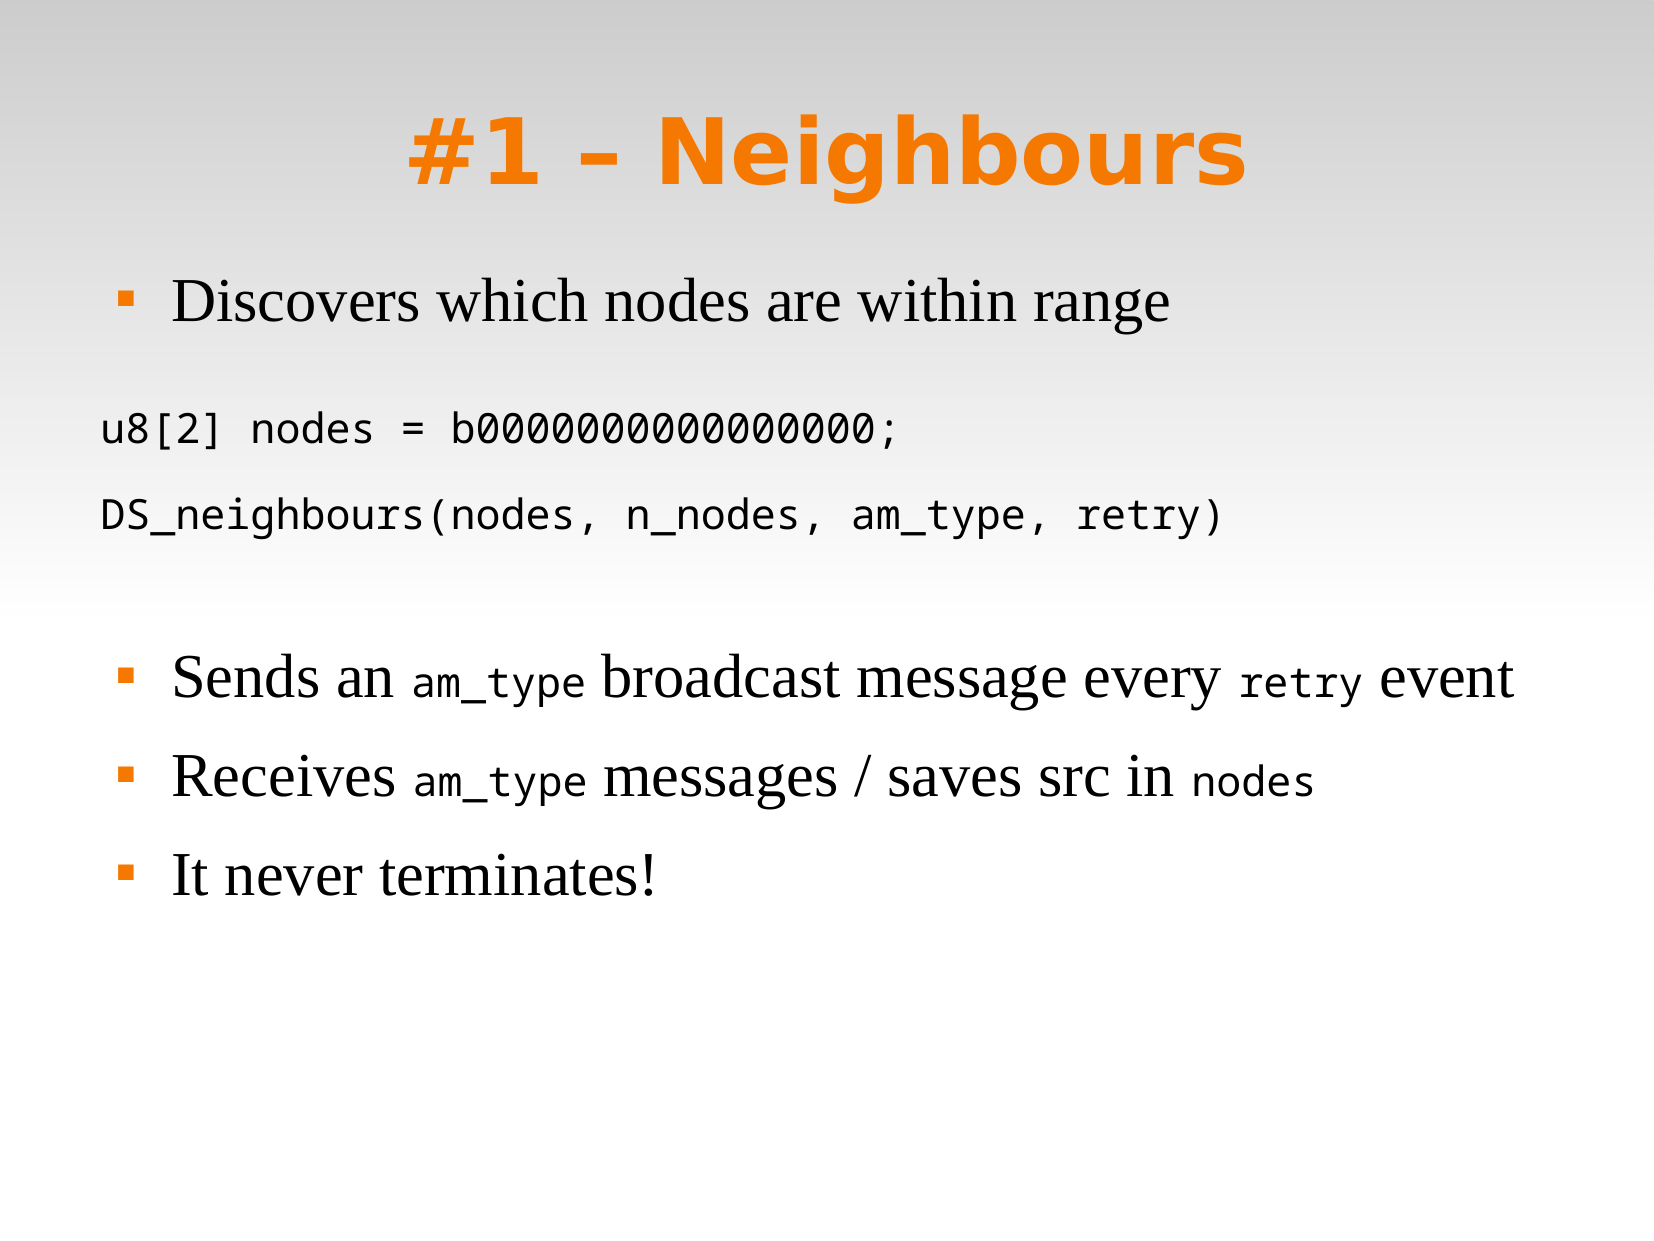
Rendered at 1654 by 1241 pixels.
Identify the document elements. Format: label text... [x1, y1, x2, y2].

list Discovers which nodes are within range u8[2] nodes = b0000000000000000; DS_neighbours(nodes, n_nodes, am_type, retry) Sends an am_type broadcast message every retry event Receives am_type messages / saves src in nodes It never terminates! [82, 231, 1571, 1035]
title #1 – Neighbours [82, 49, 1571, 231]
